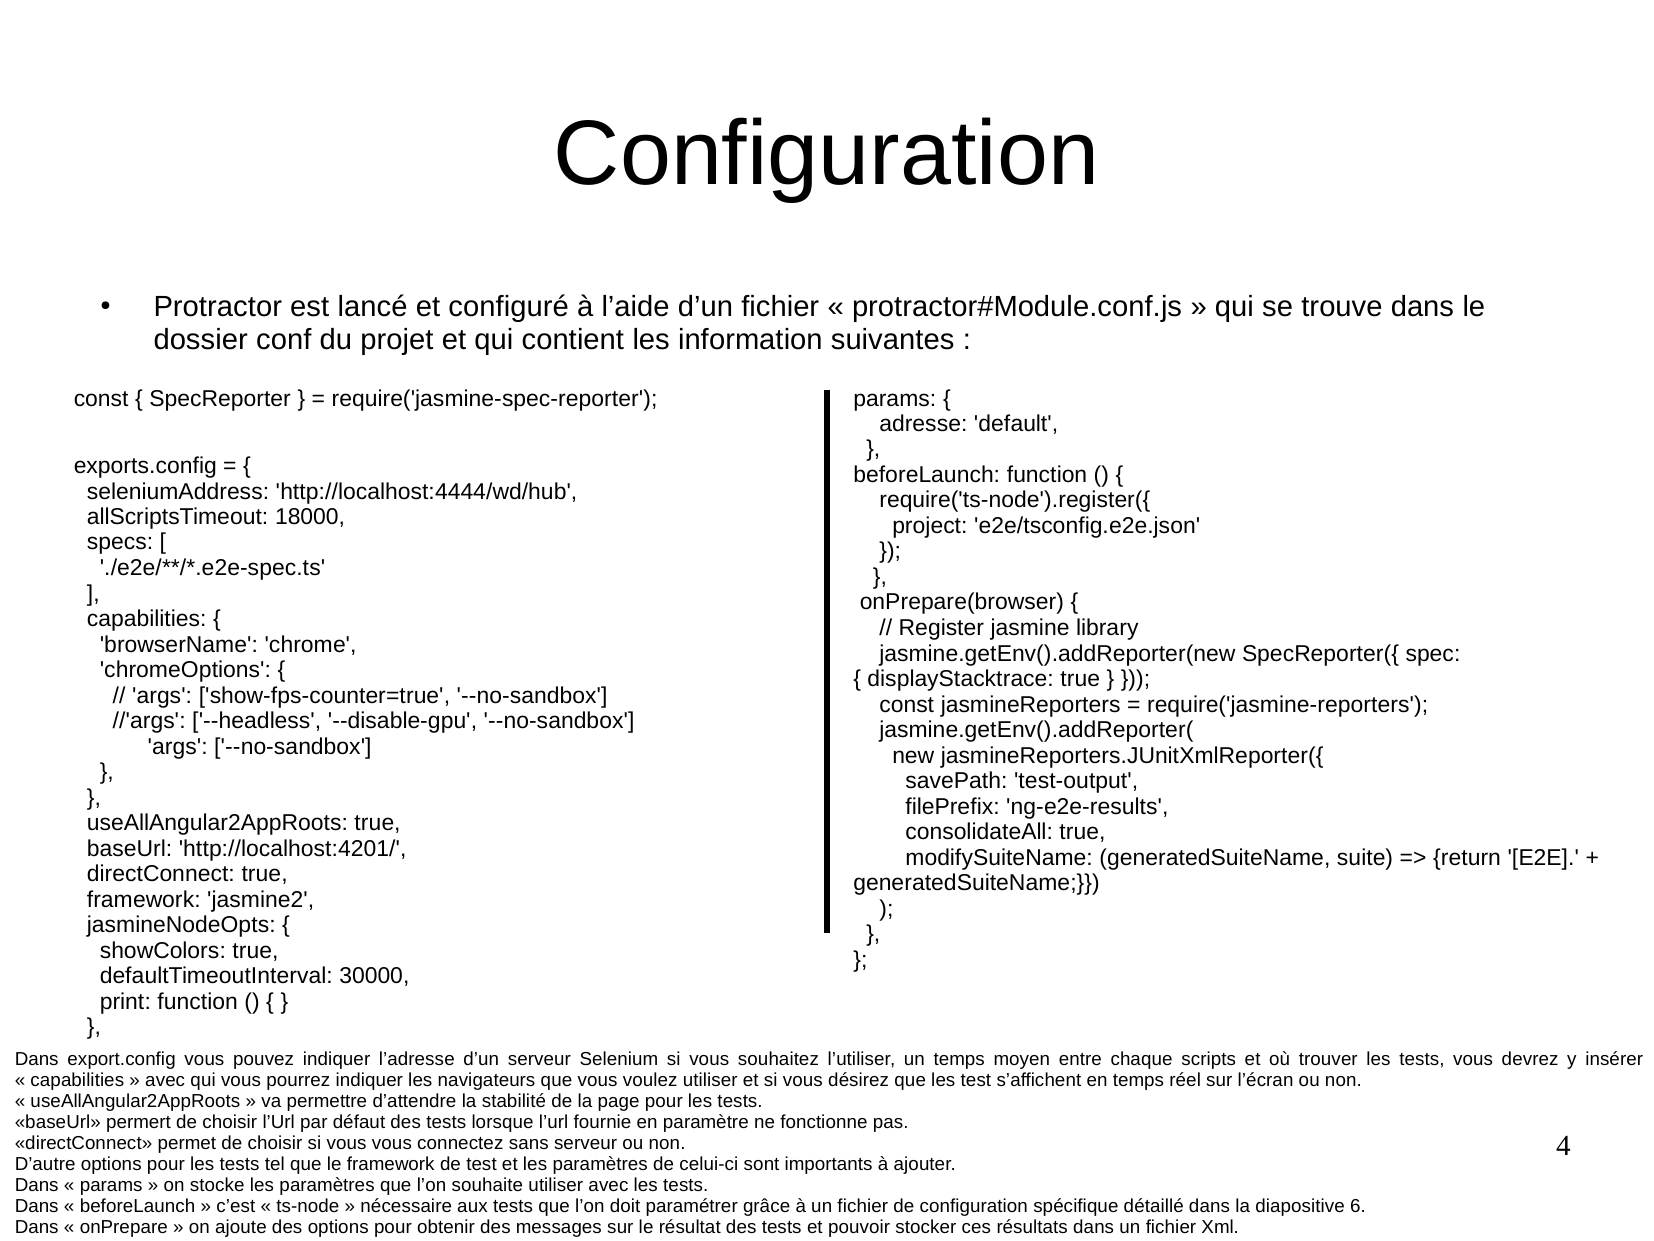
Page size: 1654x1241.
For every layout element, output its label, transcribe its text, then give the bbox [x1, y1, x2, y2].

text_box Dans export.config vous pouvez indiquer l’adresse d’un serveur Selenium si vous souhaitez l’utiliser, un temps moyen entre chaque scripts et où trouver les tests, vous devrez y insérer « capabilities » avec qui vous pourrez indiquer les navigateurs que vous voulez utiliser et si vous désirez que les test s’affichent en temps réel sur l’écran ou non. « useAllAngular2AppRoots » va permettre d’attendre la stabilité de la page pour les tests. «baseUrl» permert de choisir l’Url par défaut des tests lorsque l’url fournie en paramètre ne fonctionne pas. «directConnect» permet de choisir si vous vous connectez sans serveur ou non. D’autre options pour les tests tel que le framework de test et les paramètres de celui-ci sont importants à ajouter. Dans « params » on stocke les paramètres que l’on souhaite utiliser avec les tests. Dans « beforeLaunch » c’est « ts-node » nécessaire aux tests que l’on doit paramétrer grâce à un fichier de configuration spécifique détaillé dans la diapositive 6. Dans « onPrepare » on ajoute des options pour obtenir des messages sur le résultat des tests et pouvoir stocker ces résultats dans un fichier Xml. [0, 1041, 1654, 1241]
text_box params: { adresse: 'default', }, beforeLaunch: function () { require('ts-node').register({ project: 'e2e/tsconfig.e2e.json' }); }, onPrepare(browser) { // Register jasmine library jasmine.getEnv().addReporter(new SpecReporter({ spec: { displayStacktrace: true } })); const jasmineReporters = require('jasmine-reporters'); jasmine.getEnv().addReporter( new jasmineReporters.JUnitXmlReporter({ savePath: 'test-output', filePrefix: 'ng-e2e-results', consolidateAll: true, modifySuiteName: (generatedSuiteName, suite) => {return '[E2E].' + generatedSuiteName;}}) ); }, }; [838, 377, 1642, 1022]
text_box const { SpecReporter } = require('jasmine-spec-reporter'); exports.config = { seleniumAddress: 'http://localhost:4444/wd/hub', allScriptsTimeout: 18000, specs: [ './e2e/**/*.e2e-spec.ts' ], capabilities: { 'browserName': 'chrome', 'chromeOptions': { // 'args': ['show-fps-counter=true', '--no-sandbox'] //'args': ['--headless', '--disable-gpu', '--no-sandbox'] 'args': ['--no-sandbox'] }, }, useAllAngular2AppRoots: true, baseUrl: 'http://localhost:4201/', directConnect: true, framework: 'jasmine2', jasmineNodeOpts: { showColors: true, defaultTimeoutInterval: 30000, print: function () { } }, [59, 377, 863, 1041]
list Protractor est lancé et configuré à l’aide d’un fichier « protractor#Module.conf.js » qui se trouve dans le dossier conf du projet et qui contient les information suivantes : [82, 290, 1571, 377]
title Configuration [82, 49, 1571, 257]
